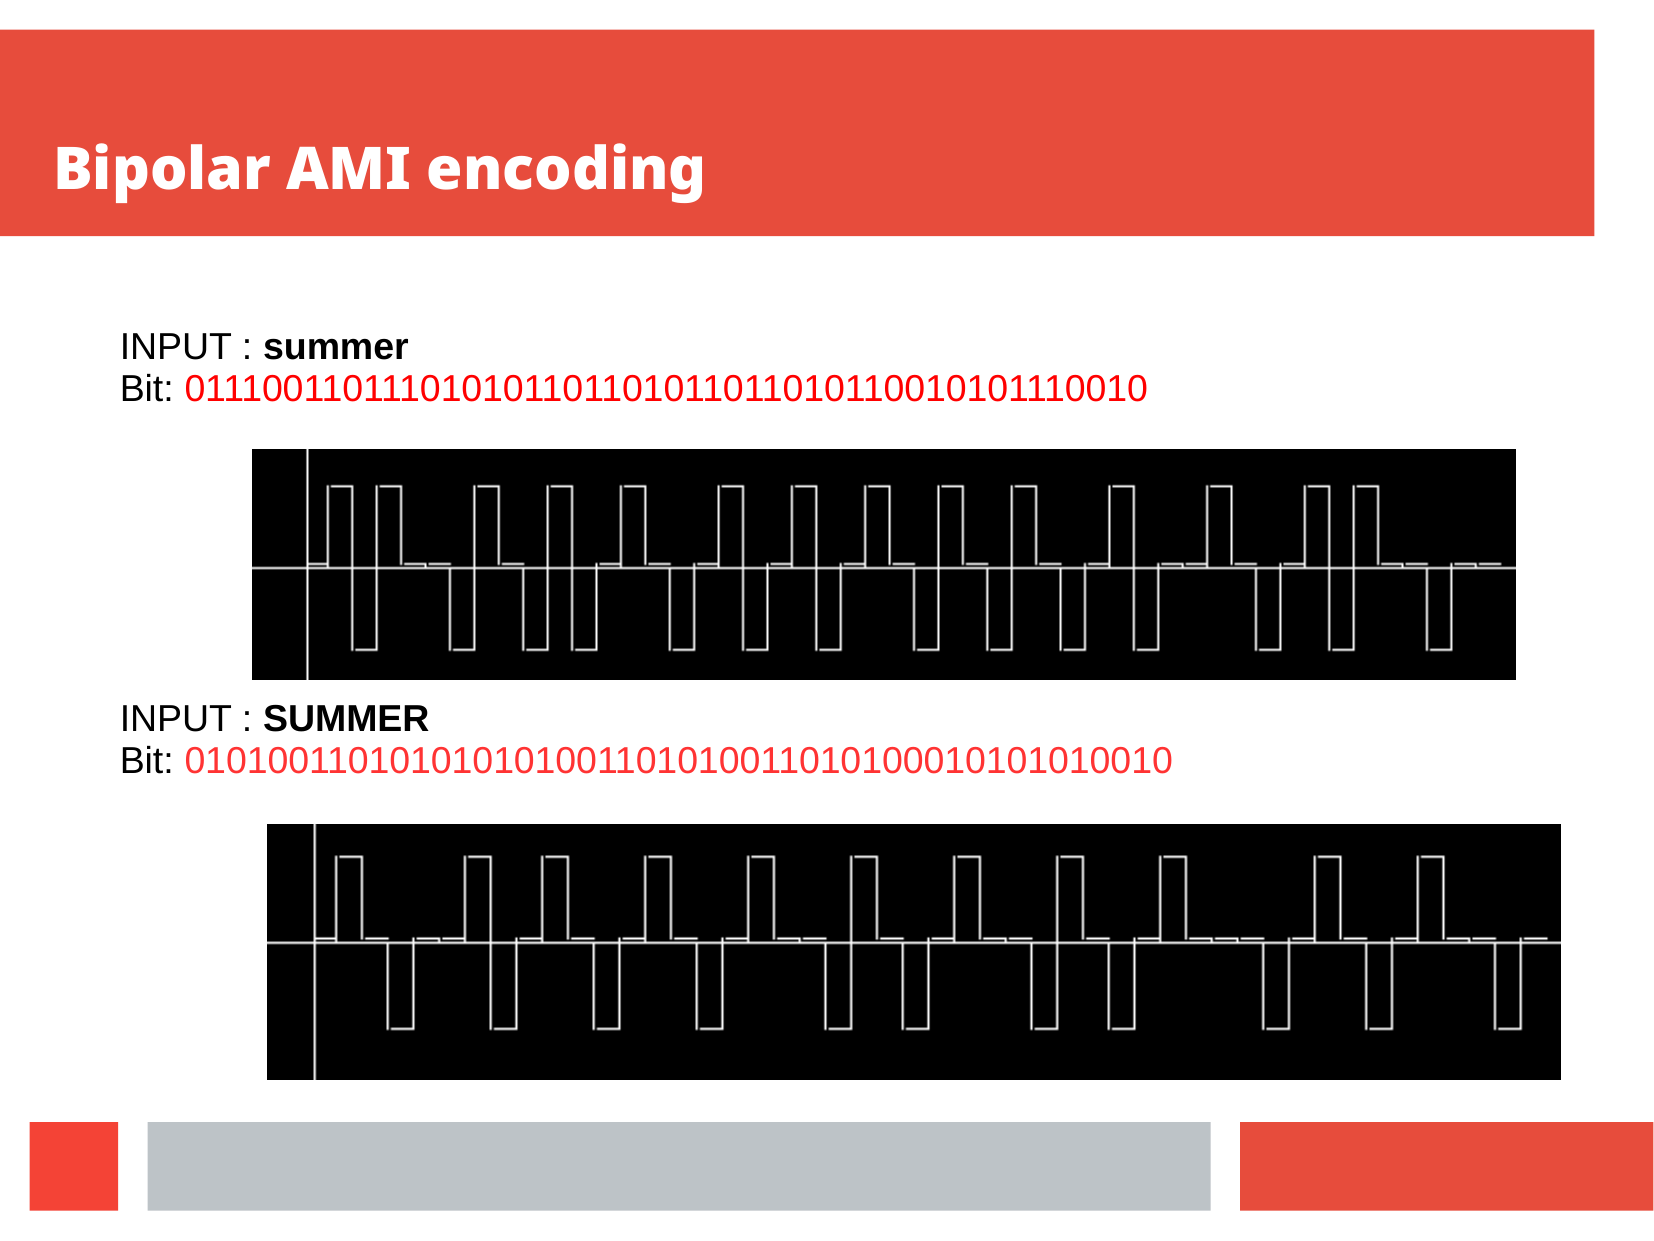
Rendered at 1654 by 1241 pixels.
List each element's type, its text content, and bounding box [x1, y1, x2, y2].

text_box INPUT : SUMMER Bit: 010100110101010101001101010011010100010101010010 [105, 690, 1456, 837]
picture [267, 824, 1561, 1081]
title Bipolar AMI encoding [53, 59, 1589, 207]
picture [252, 449, 1516, 680]
text_box INPUT : summer Bit: 011100110111010101101101011011010110010101110010 [105, 318, 1456, 466]
